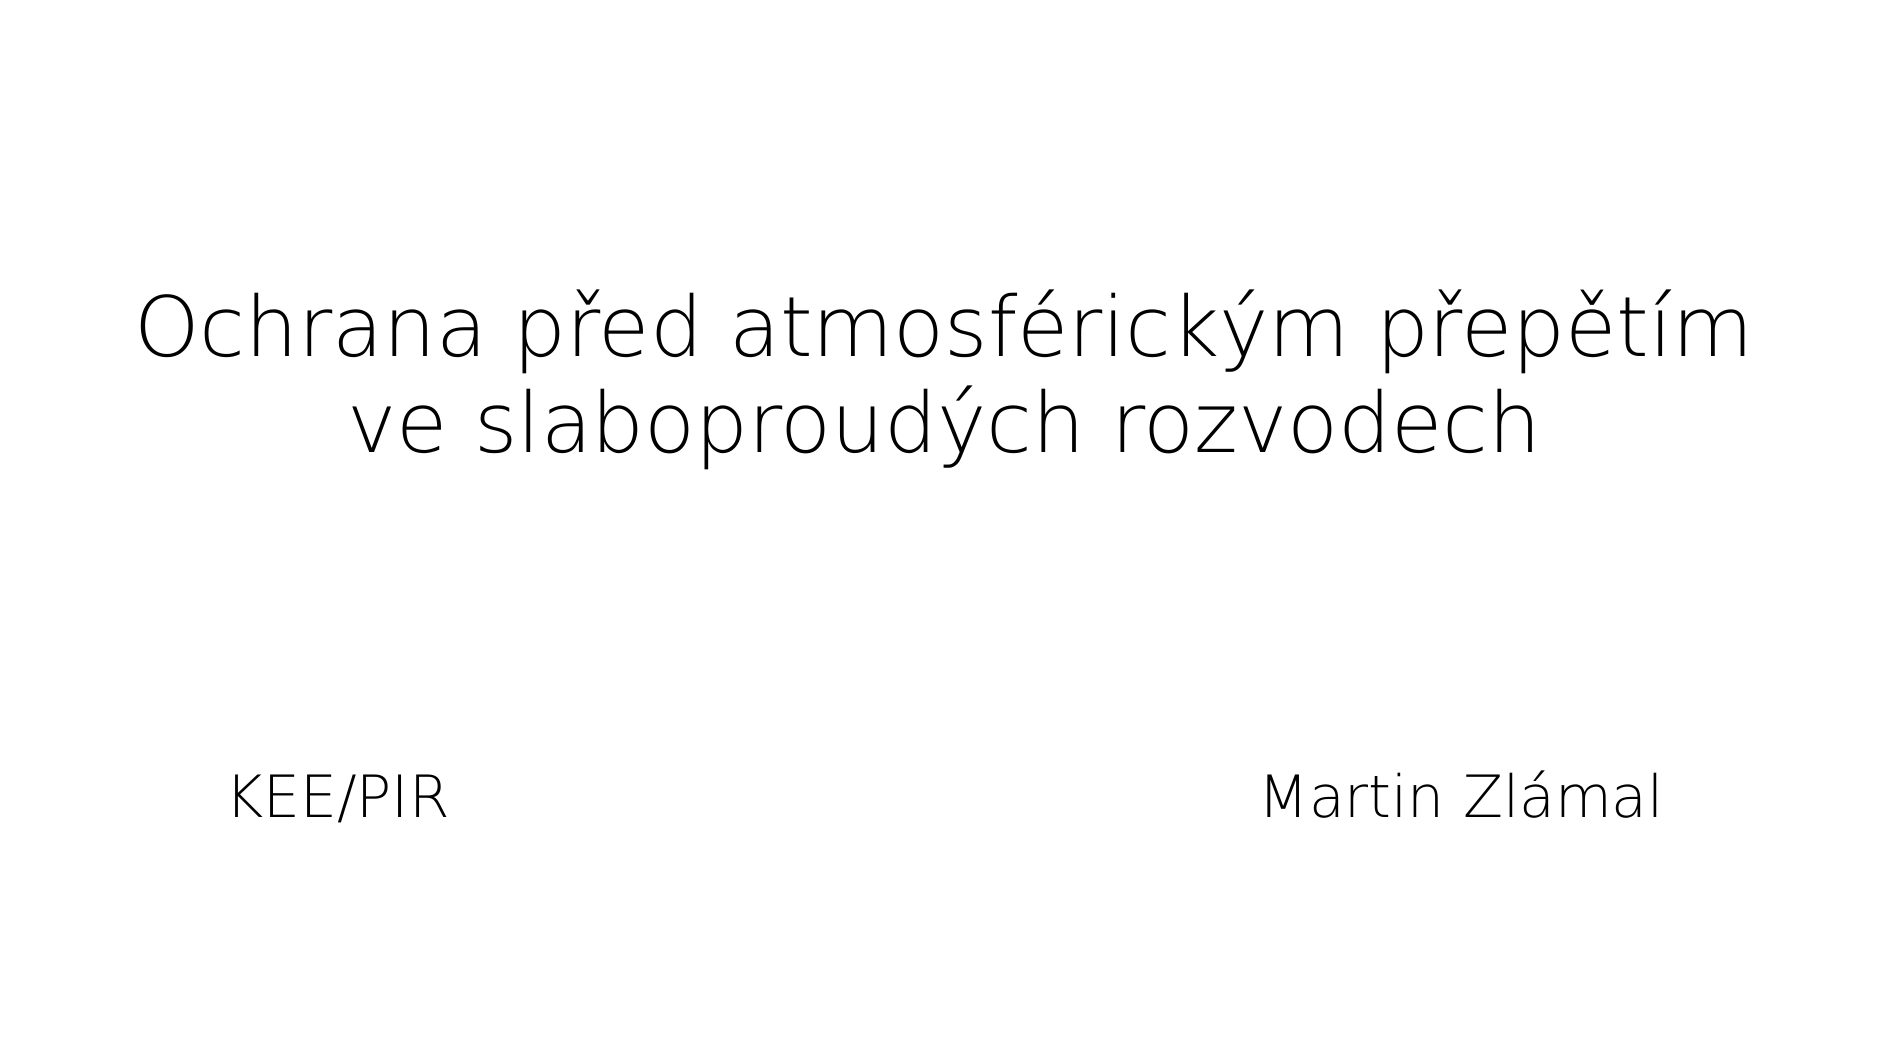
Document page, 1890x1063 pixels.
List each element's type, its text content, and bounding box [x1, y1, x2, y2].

subtitle Ochrana před atmosférickým přepětím ve slaboproudých rozvodech KEE/PIR Martin Zlámal [94, 153, 1796, 957]
